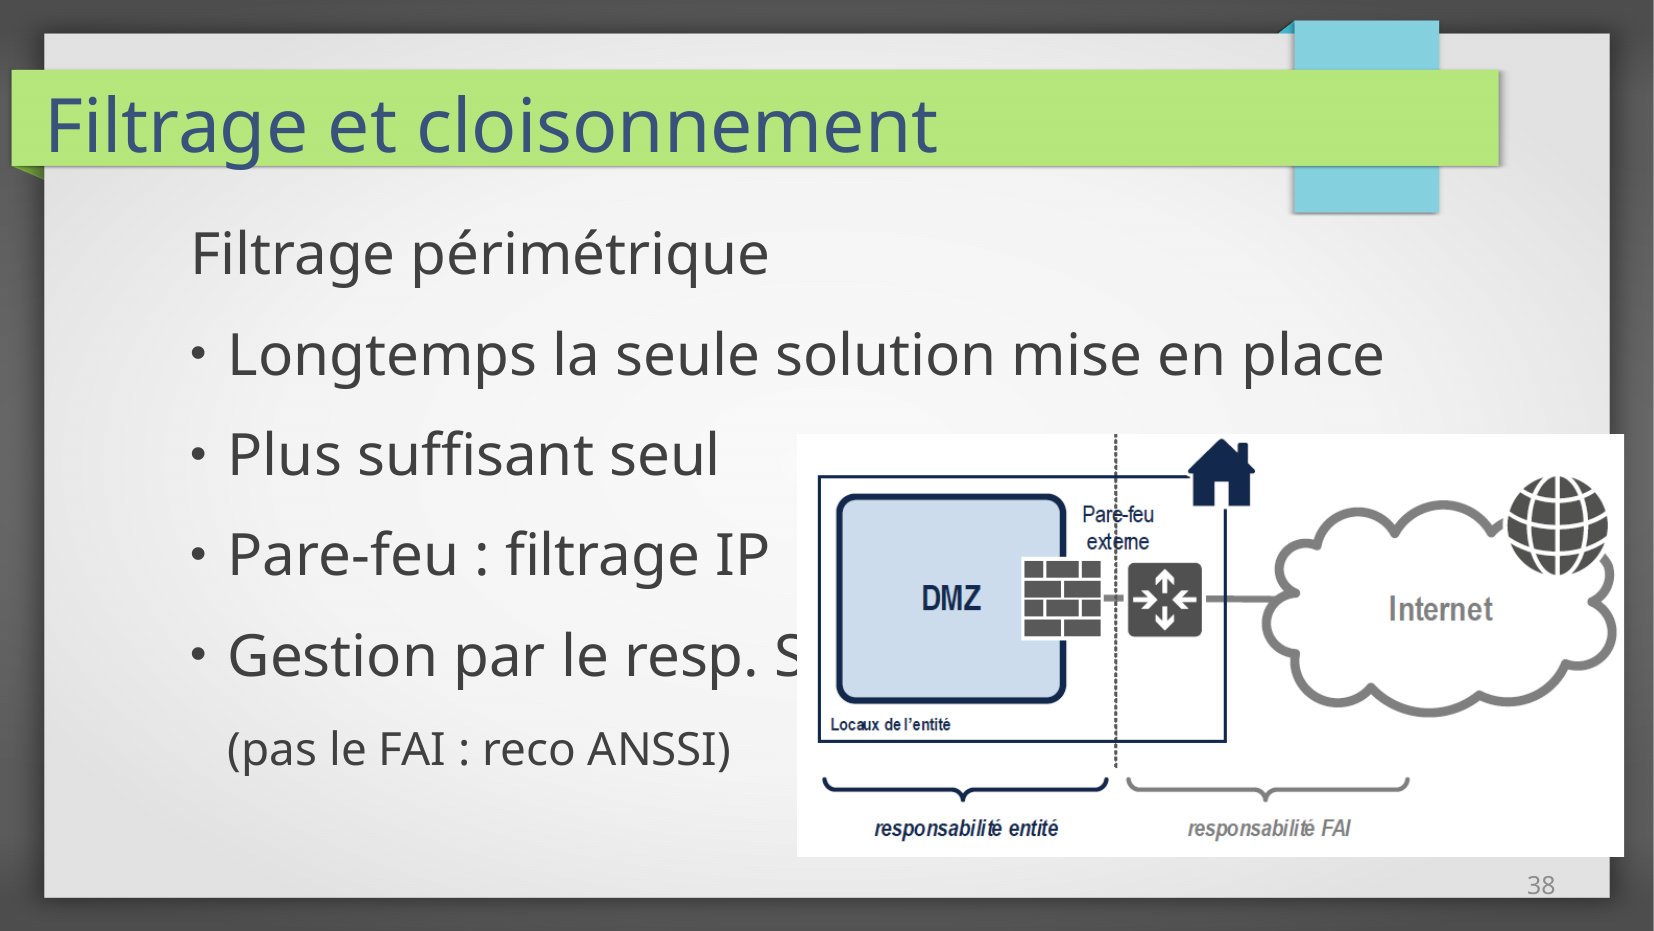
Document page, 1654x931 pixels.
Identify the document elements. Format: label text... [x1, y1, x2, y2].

text_box <numéro> [1184, 862, 1571, 912]
picture [0, 0, 1654, 931]
text_box Filtrage périmétrique Longtemps la seule solution mise en place Plus suffisant seul Pare-feu : filtrage IP Gestion par le resp. SI (pas le FAI : reco ANSSI) [175, 216, 1571, 786]
text_box Filtrage et cloisonnement [29, 29, 1518, 174]
